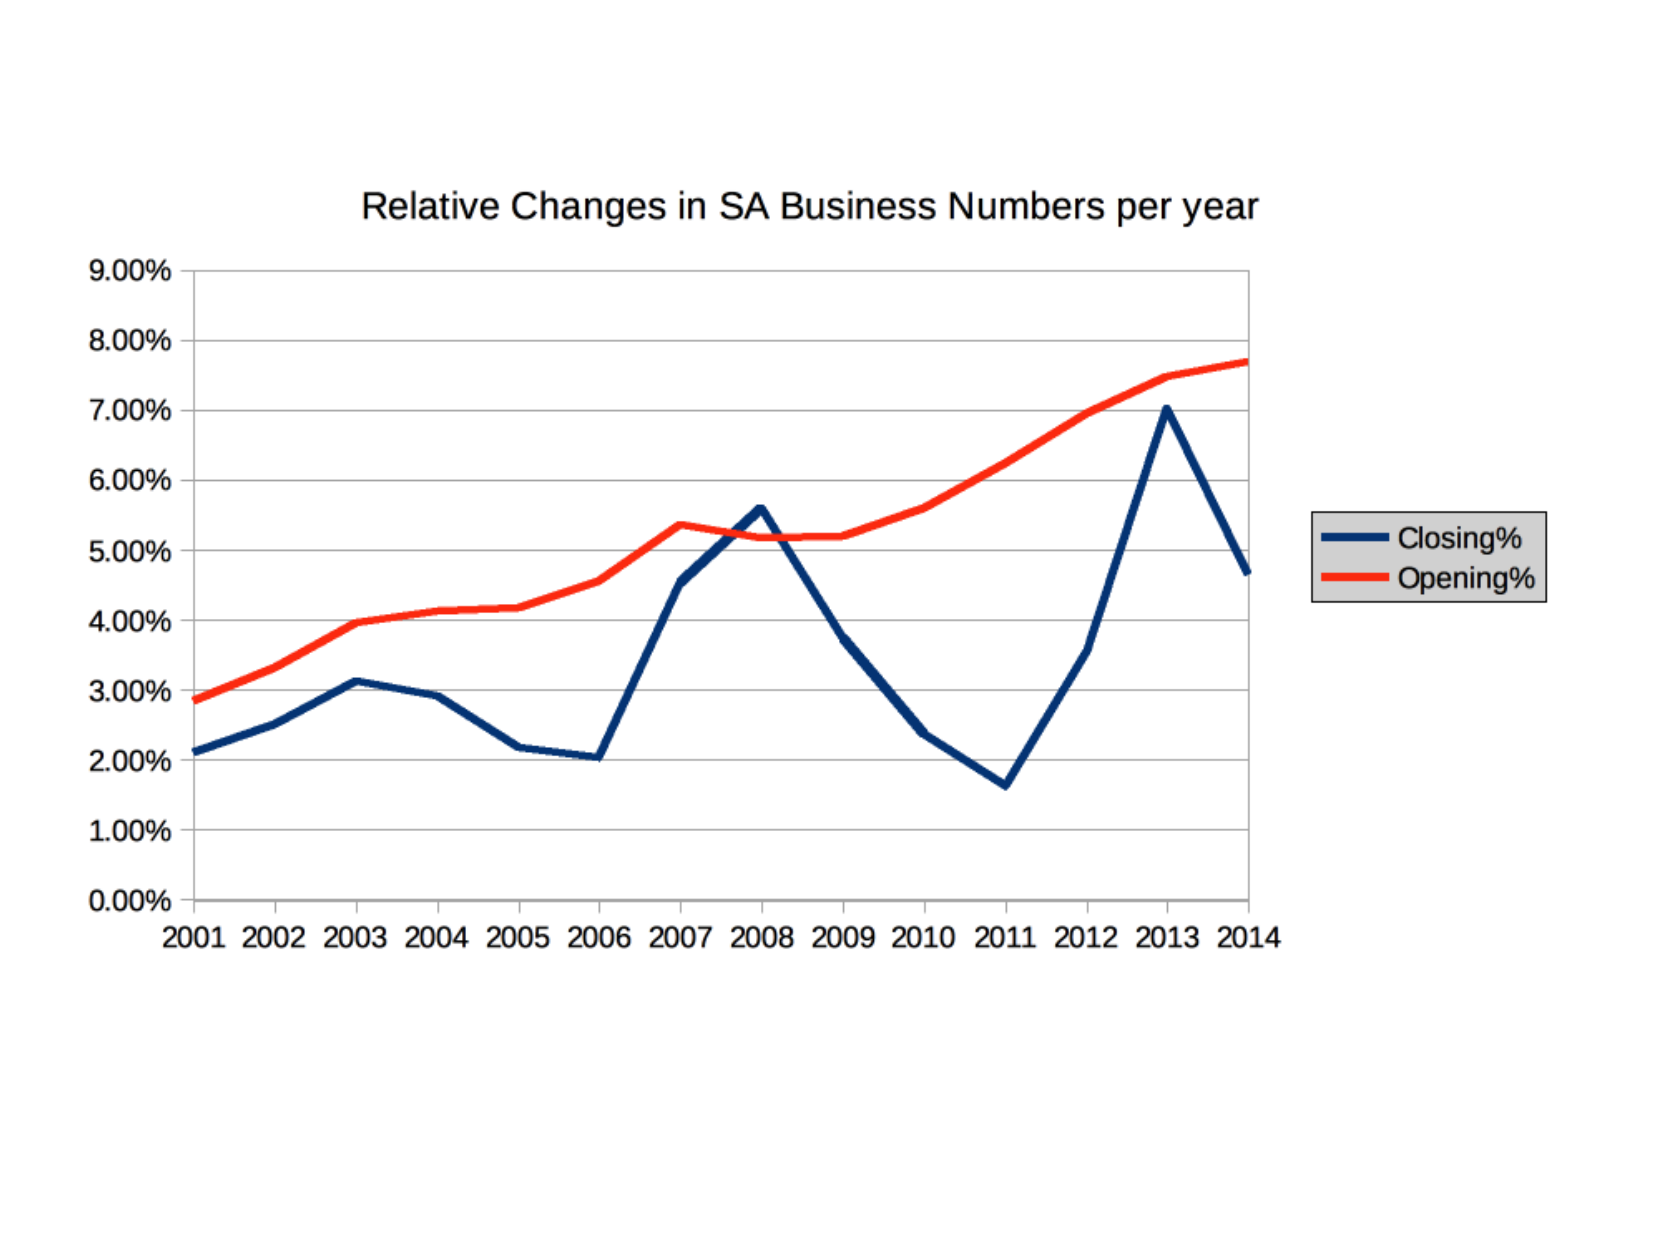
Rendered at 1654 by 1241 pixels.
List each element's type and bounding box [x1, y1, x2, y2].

picture [59, 144, 1564, 969]
